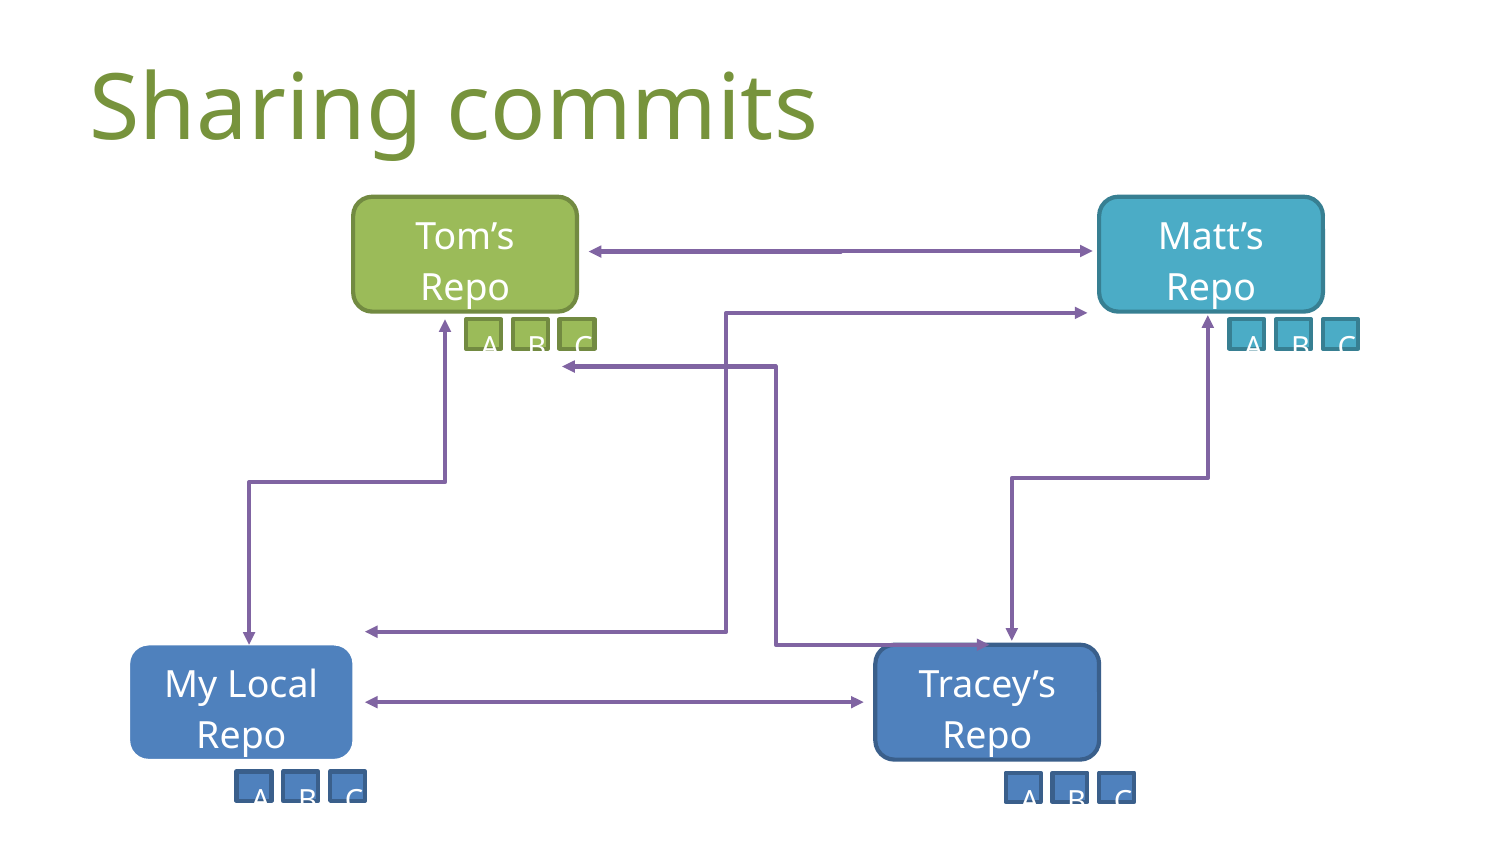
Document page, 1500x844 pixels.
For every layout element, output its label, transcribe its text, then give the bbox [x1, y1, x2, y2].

text_box A [1250, 340, 1256, 348]
text_box My Local Repo [129, 644, 354, 760]
text_box C [1323, 319, 1358, 349]
text_box A [465, 319, 501, 349]
title Sharing commits [75, 33, 1425, 175]
text_box Tom’s Repo [353, 196, 577, 312]
text_box B [1296, 338, 1305, 345]
text_box C [330, 771, 366, 801]
text_box B [1052, 772, 1088, 802]
text_box Matt’s Repo [1099, 196, 1323, 312]
text_box B [1072, 792, 1081, 799]
text_box A [1229, 319, 1265, 349]
text_box B [512, 319, 548, 349]
text_box B [532, 338, 541, 345]
text_box A [236, 771, 272, 801]
text_box B [303, 791, 312, 798]
text_box Tracey’s Repo [875, 644, 1100, 760]
text_box A [1005, 772, 1041, 802]
text_box A [1026, 794, 1032, 802]
text_box B [1276, 319, 1312, 349]
text_box C [1099, 772, 1135, 802]
text_box C [559, 319, 595, 349]
text_box A [257, 793, 263, 801]
text_box A [486, 340, 492, 348]
text_box B [283, 771, 319, 801]
